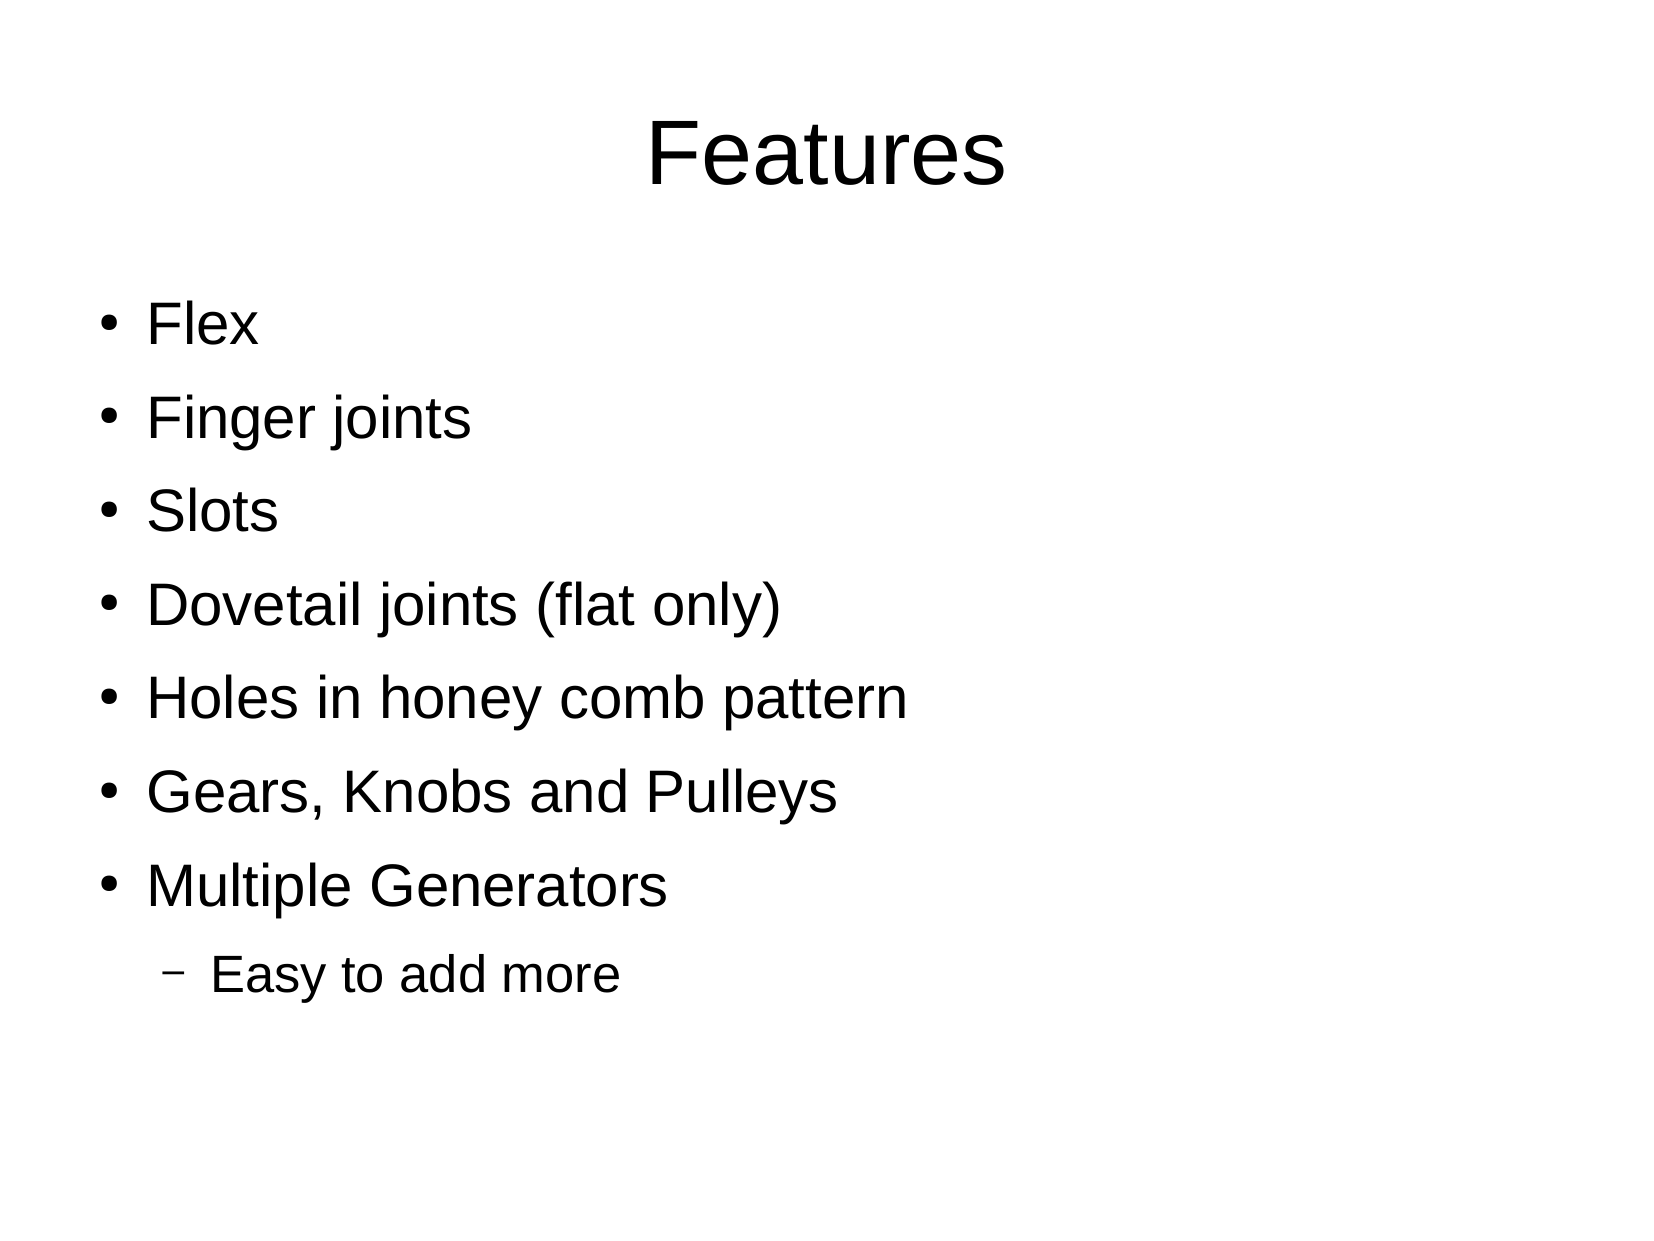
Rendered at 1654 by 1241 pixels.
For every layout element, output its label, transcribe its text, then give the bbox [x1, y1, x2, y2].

title Features [82, 49, 1571, 257]
list Flex Finger joints Slots Dovetail joints (flat only) Holes in honey comb pattern Gears, Knobs and Pulleys Multiple Generators Easy to add more [82, 290, 1571, 1010]
